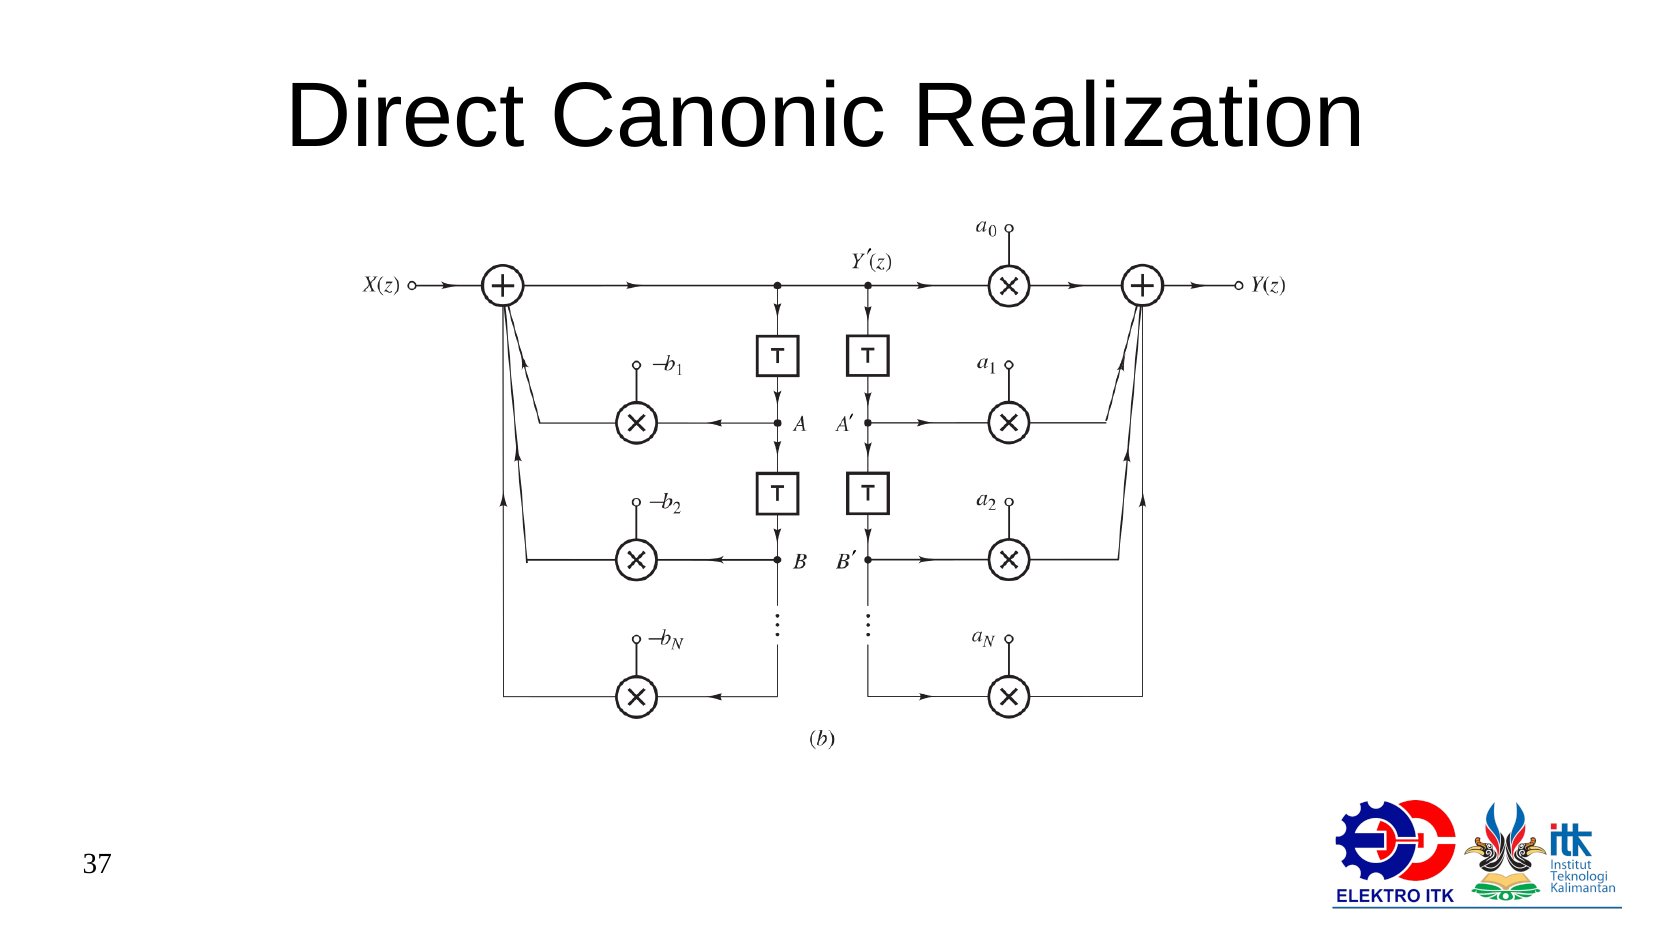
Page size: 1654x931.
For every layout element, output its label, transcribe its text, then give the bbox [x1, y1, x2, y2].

title Direct Canonic Realization [82, 37, 1571, 193]
picture [1332, 800, 1622, 918]
picture [353, 217, 1300, 758]
